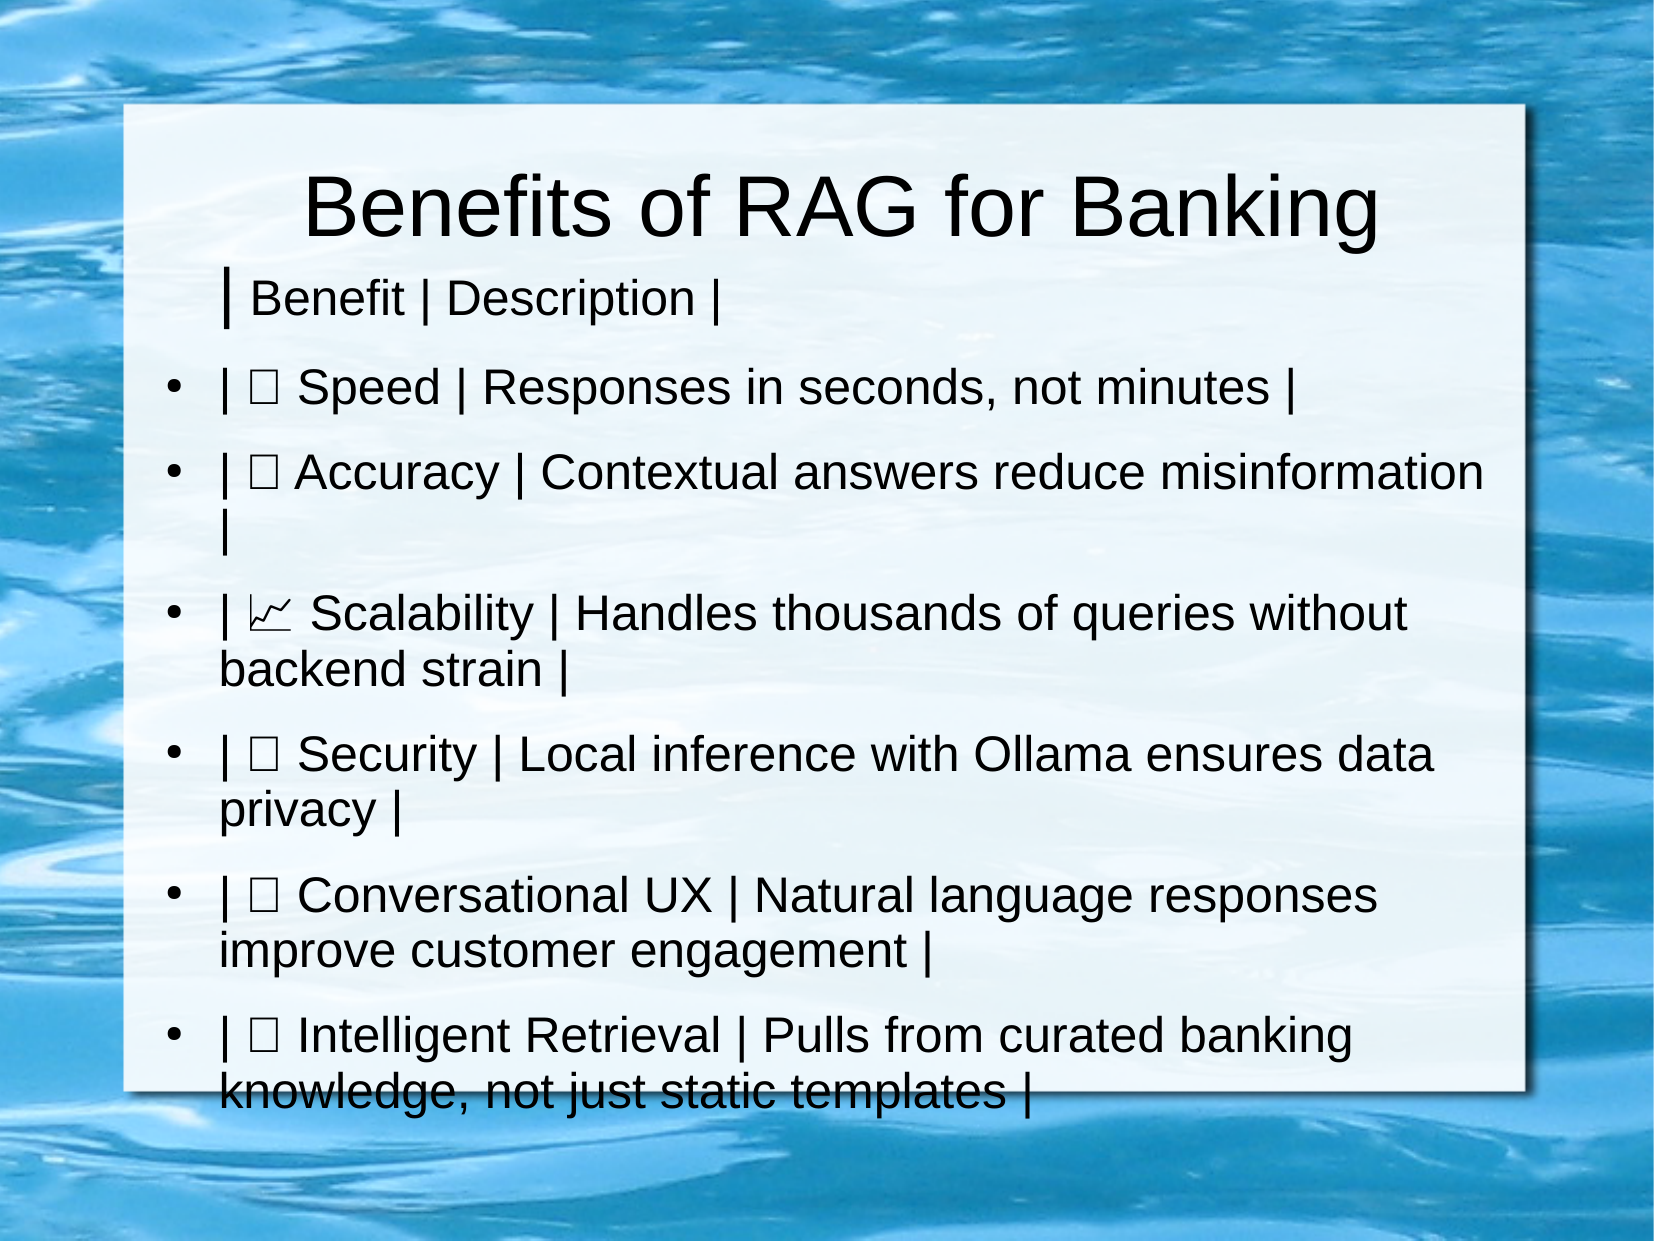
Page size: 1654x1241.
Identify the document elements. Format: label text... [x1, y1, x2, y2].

picture [0, 0, 1654, 1241]
title Benefits of RAG for Banking [147, 118, 1506, 255]
list | Benefit | Description | | 🚀 Speed | Responses in seconds, not minutes | | 🎯 Accuracy | Contextual answers reduce misinformation | | 📈 Scalability | Handles thousands of queries without backend strain | | 🔐 Security | Local inference with Ollama ensures data privacy | | 💬 Conversational UX | Natural language responses improve customer engagement | | 🧠 Intelligent Retrieval | Pulls from curated banking knowledge, not just static templates | [147, 255, 1506, 1216]
